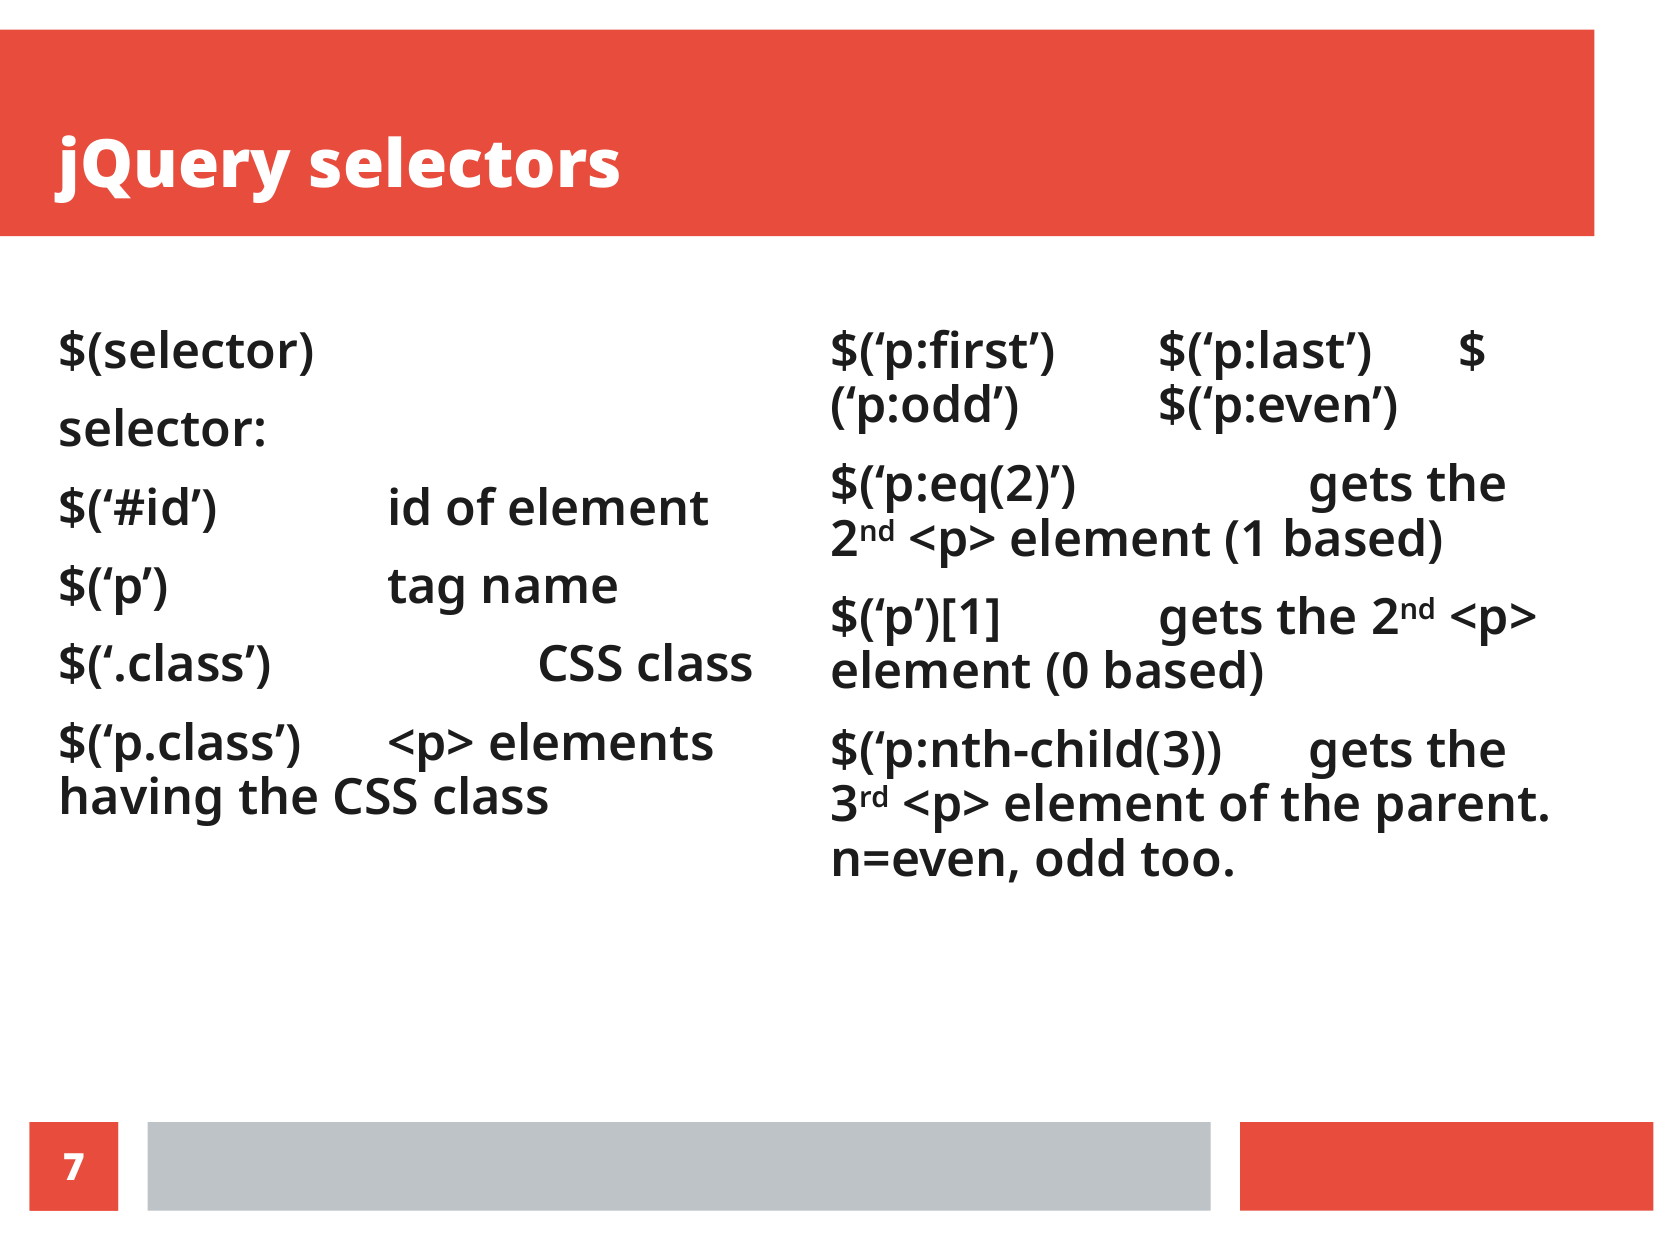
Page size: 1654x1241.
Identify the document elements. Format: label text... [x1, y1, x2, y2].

list $(‘p:first’) $(‘p:last’) $(‘p:odd’) $(‘p:even’) $(‘p:eq(2)’) gets the 2nd <p> element (1 based) $(‘p’)[1] gets the 2nd <p> element (0 based) $(‘p:nth-child(3)) gets the 3rd <p> element of the parent. n=even, odd too. [830, 324, 1566, 1093]
title jQuery selectors [59, 59, 1595, 207]
list $(selector) selector: $(‘#id’) id of element $(‘p’) tag name $(‘.class’) CSS class $(‘p.class’) <p> elements having the CSS class [59, 324, 794, 1093]
